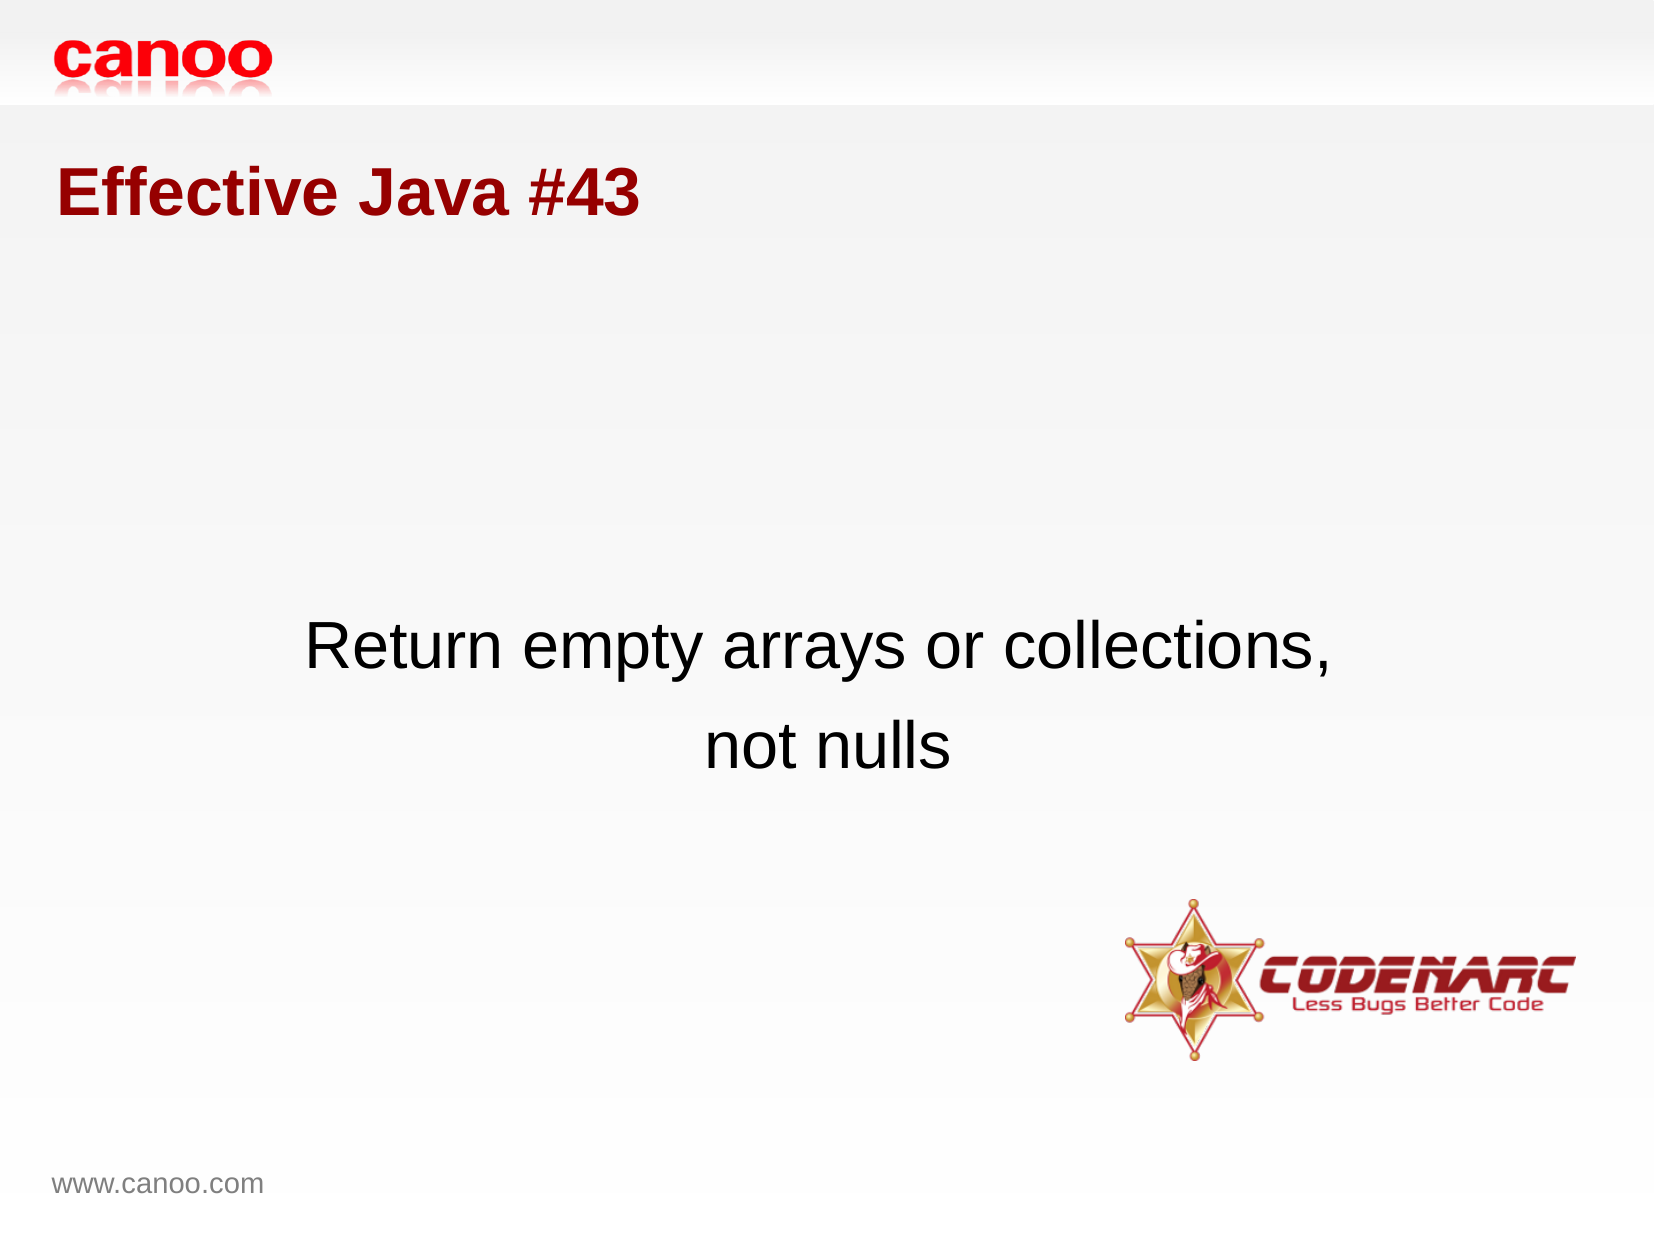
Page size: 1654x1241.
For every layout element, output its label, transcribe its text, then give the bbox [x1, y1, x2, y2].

picture [1125, 899, 1576, 1061]
picture [51, 37, 273, 119]
title Effective Java #43 [48, 138, 1609, 238]
text_box Return empty arrays or collections, not nulls [48, 282, 1609, 1102]
